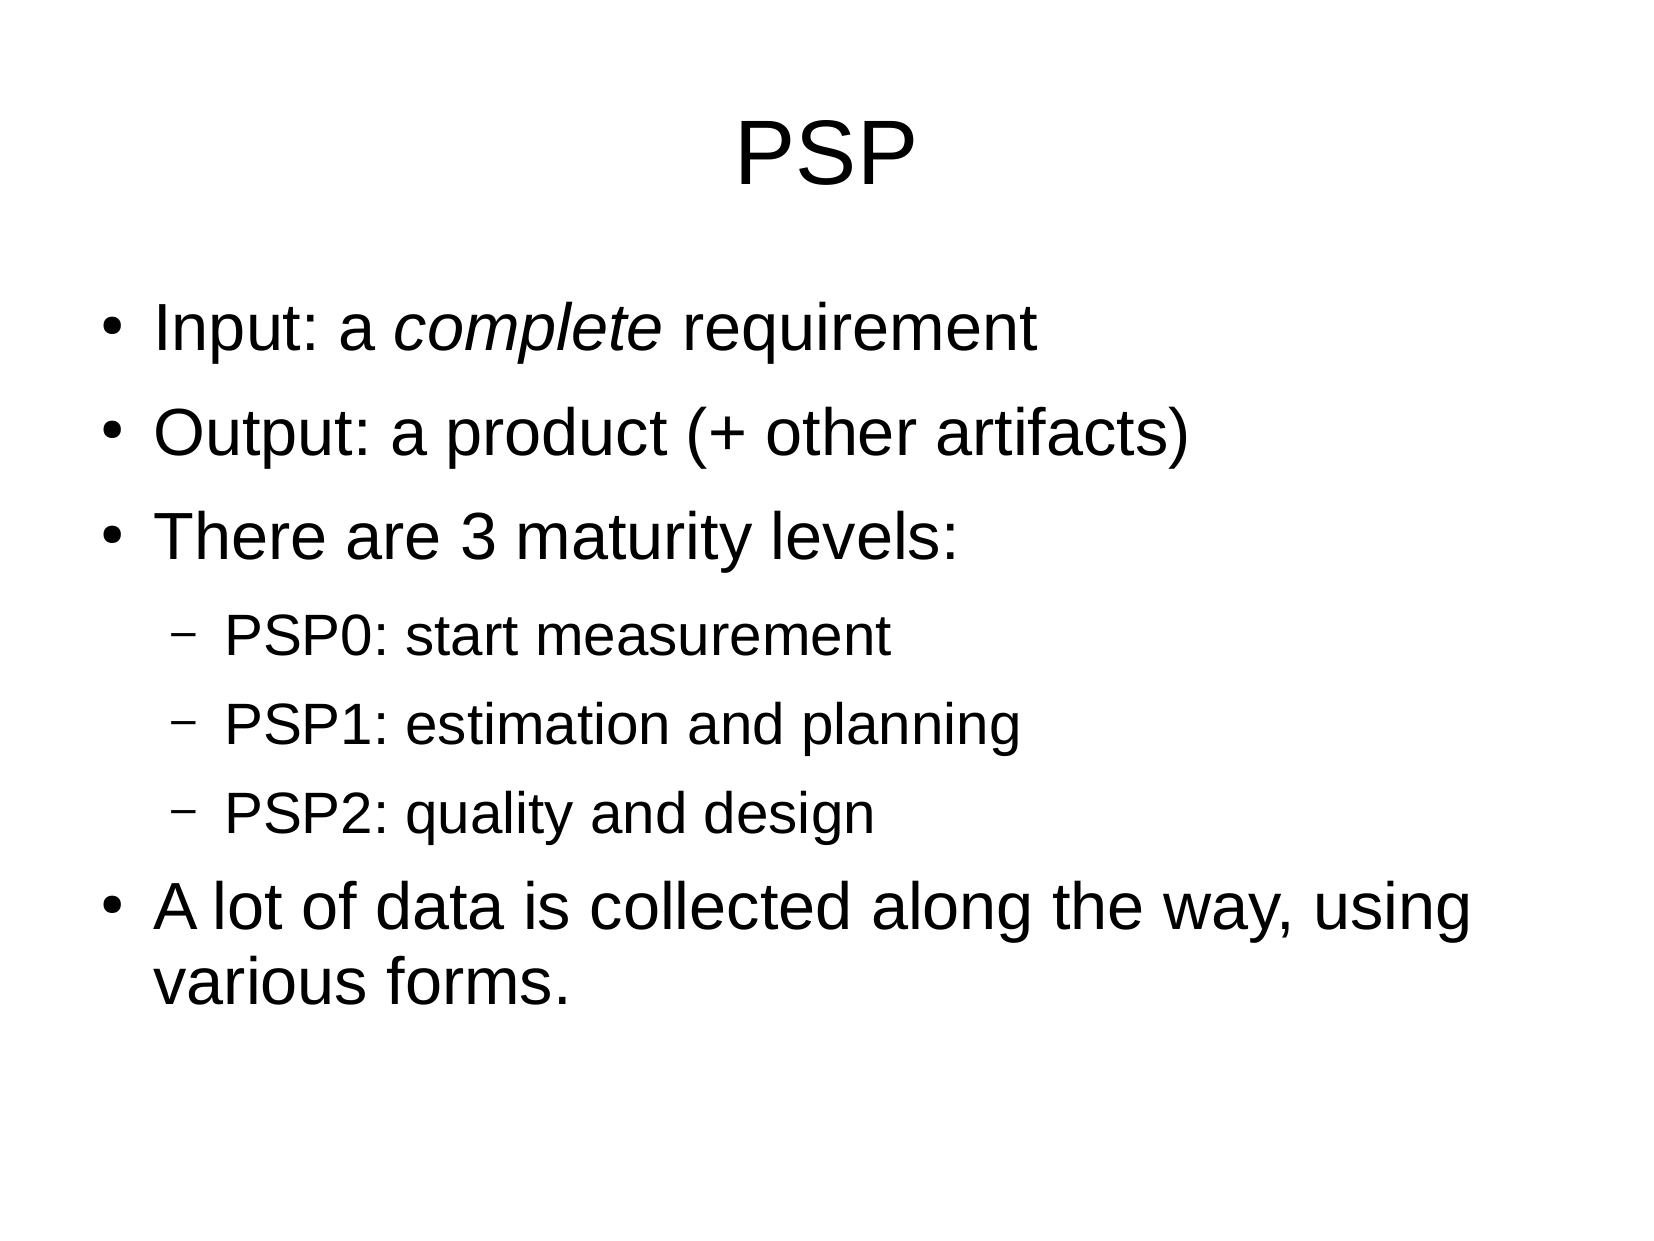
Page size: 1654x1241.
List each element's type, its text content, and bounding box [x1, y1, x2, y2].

title PSP [82, 49, 1571, 257]
list Input: a complete requirement Output: a product (+ other artifacts) There are 3 maturity levels: PSP0: start measurement PSP1: estimation and planning PSP2: quality and design A lot of data is collected along the way, using various forms. [82, 290, 1571, 1081]
